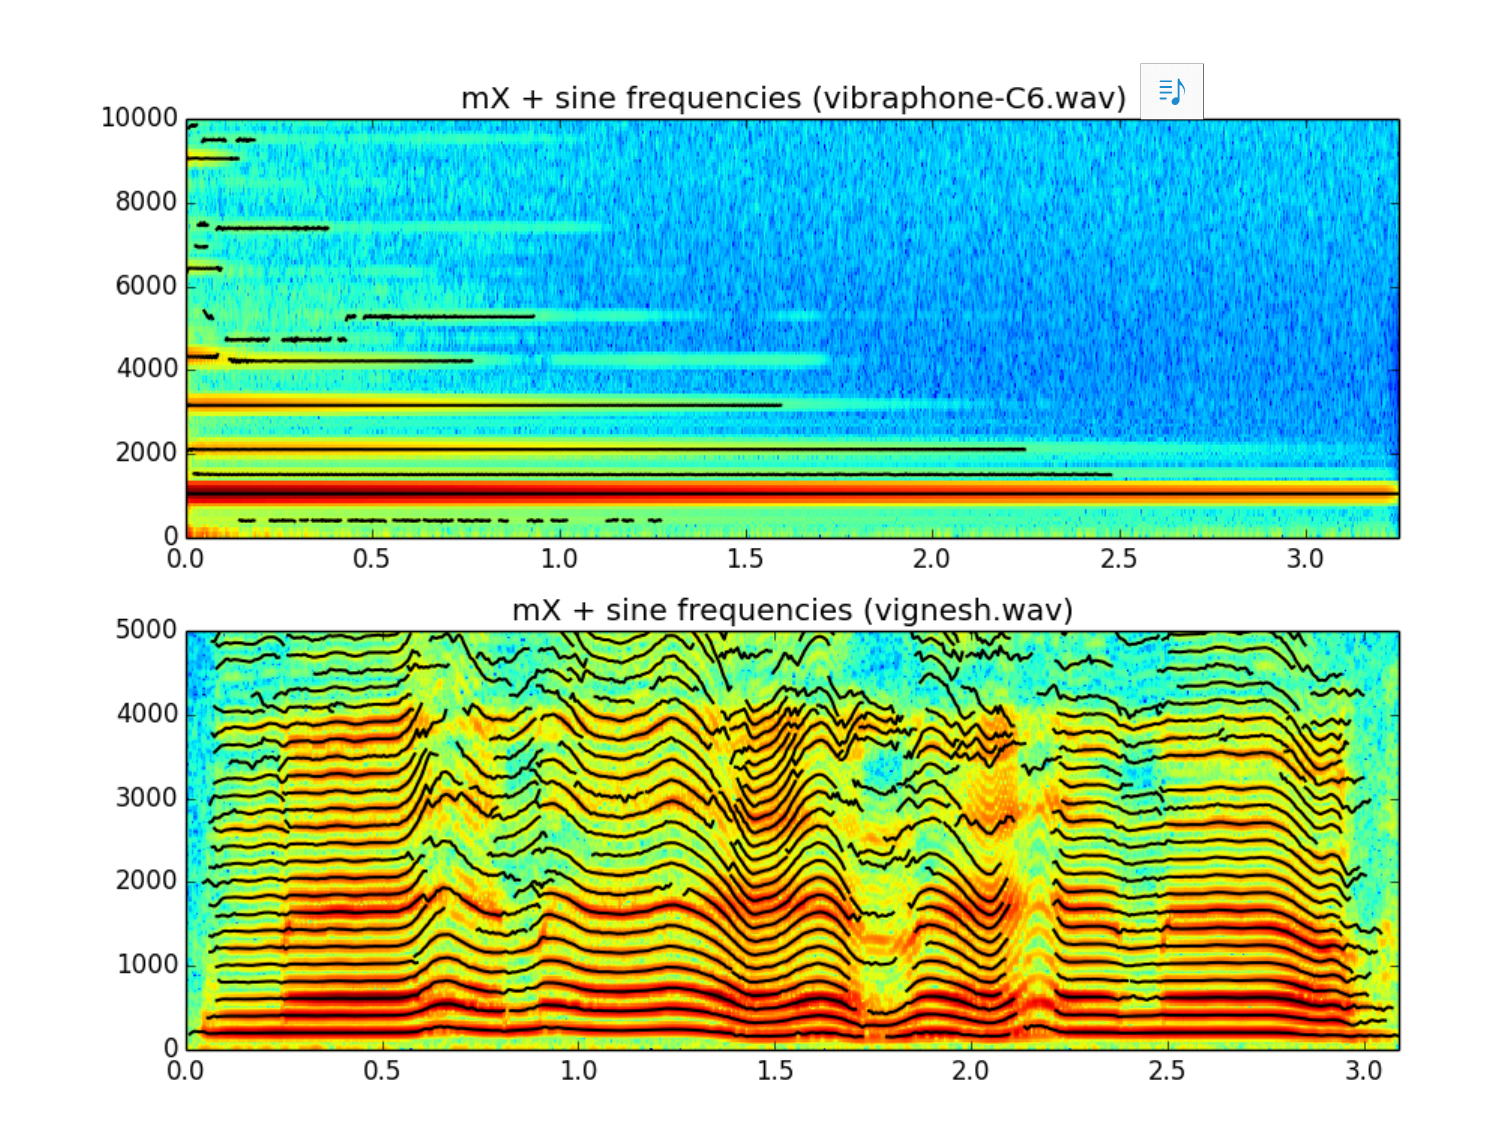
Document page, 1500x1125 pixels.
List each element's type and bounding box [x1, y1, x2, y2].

text_box [1140, 62, 1205, 121]
picture [75, 59, 1426, 1110]
